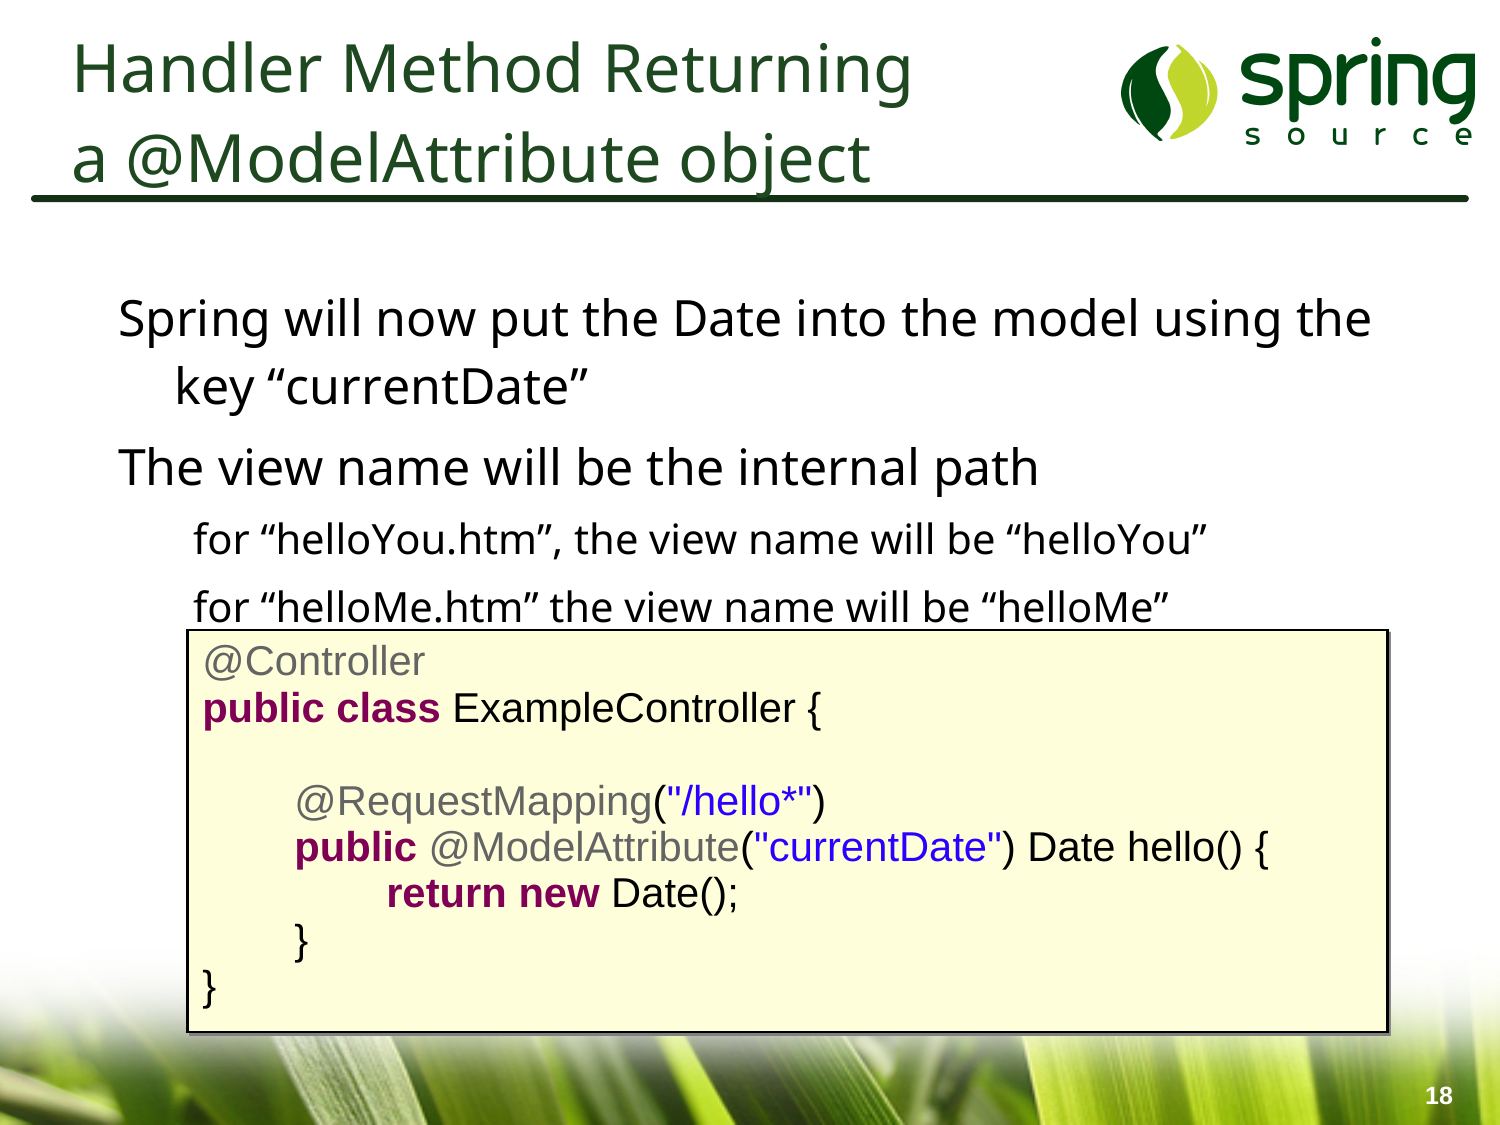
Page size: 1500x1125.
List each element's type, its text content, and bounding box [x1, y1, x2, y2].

text_box @Controller public class ExampleController { @RequestMapping("/hello*") public @ModelAttribute("currentDate") Date hello() { return new Date(); } } [187, 630, 1388, 1032]
title Handler Method Returning a @ModelAttribute object [56, 13, 1089, 191]
picture [0, 944, 1500, 1125]
list Spring will now put the Date into the model using the key “currentDate” The view name will be the internal path for “helloYou.htm”, the view name will be “helloYou” for “helloMe.htm” the view name will be “helloMe” [103, 275, 1394, 938]
picture [1121, 37, 1475, 145]
